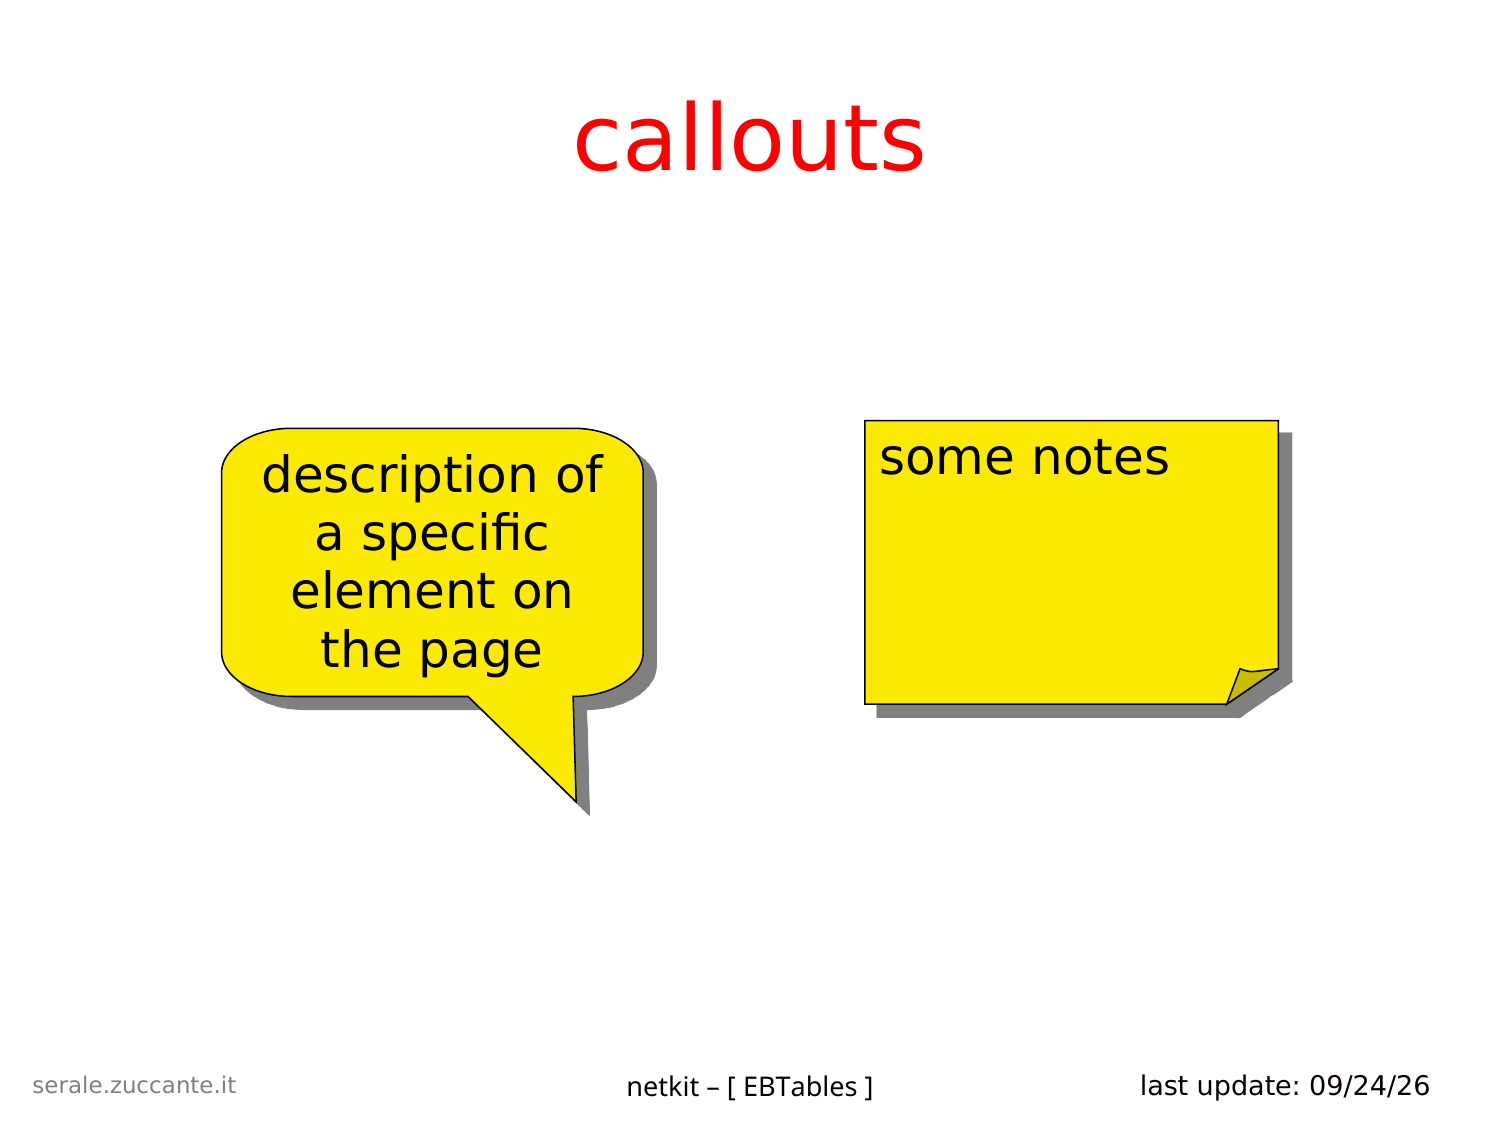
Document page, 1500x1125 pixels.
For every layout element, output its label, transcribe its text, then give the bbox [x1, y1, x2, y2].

text_box description of a specific element on the page [221, 428, 644, 802]
text_box some notes [864, 420, 1279, 705]
title callouts [75, 45, 1426, 233]
